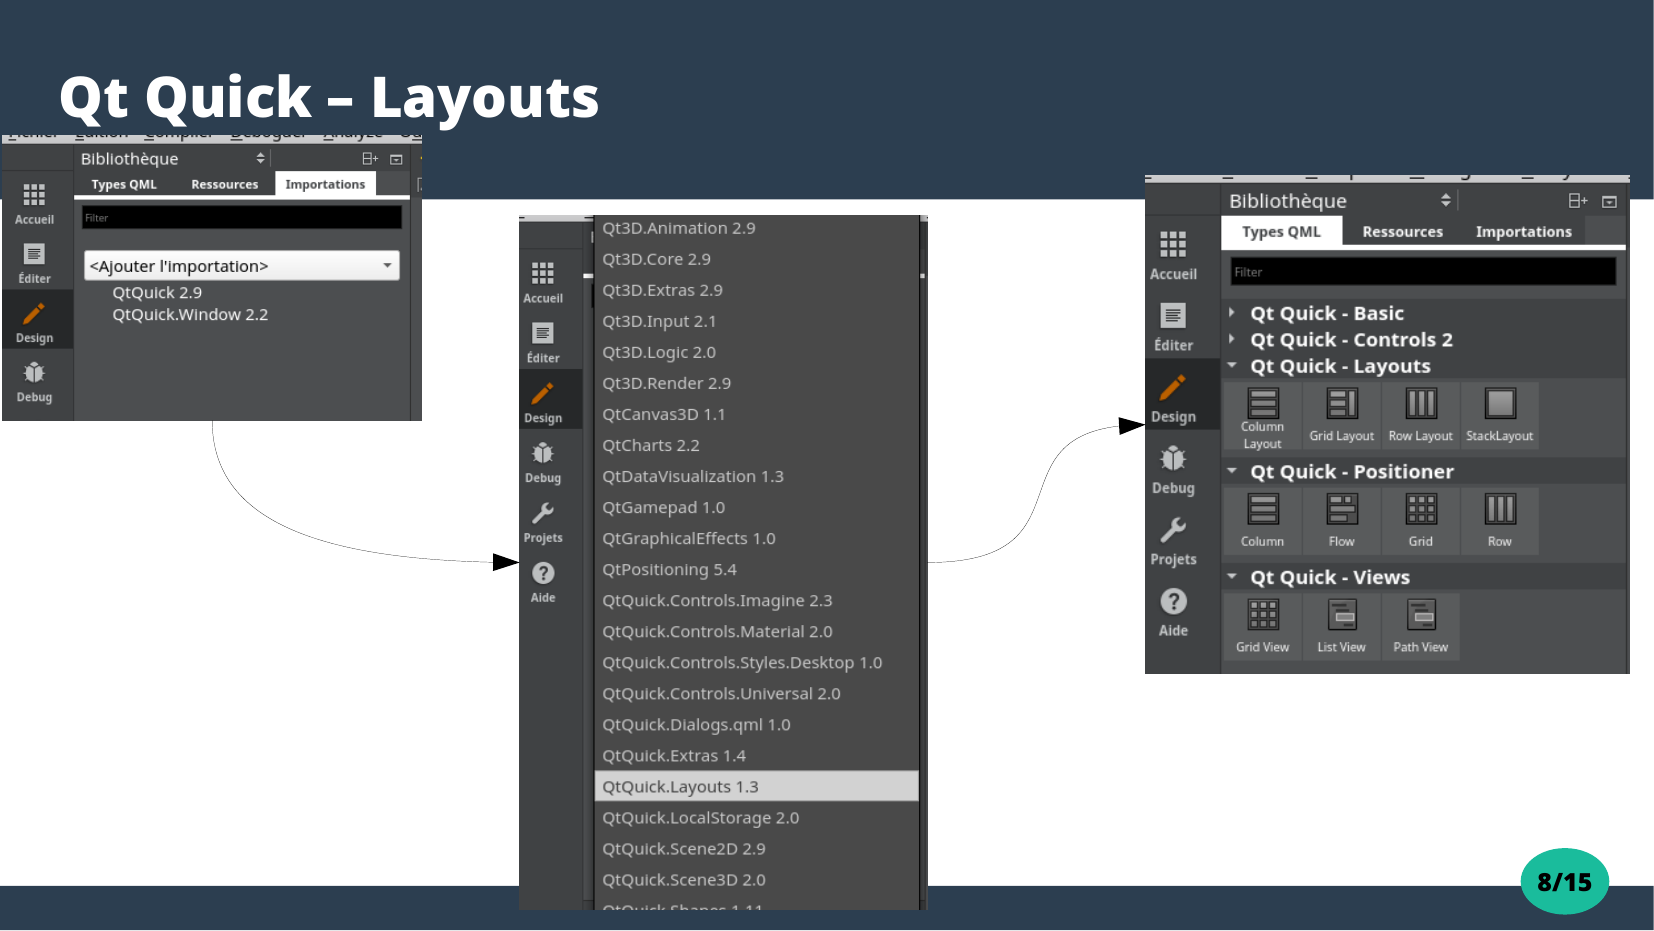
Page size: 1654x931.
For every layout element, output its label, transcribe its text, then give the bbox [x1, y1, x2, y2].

picture [519, 215, 928, 910]
picture [2, 135, 422, 421]
picture [1145, 175, 1630, 674]
title Qt Quick – Layouts [59, 37, 1595, 156]
